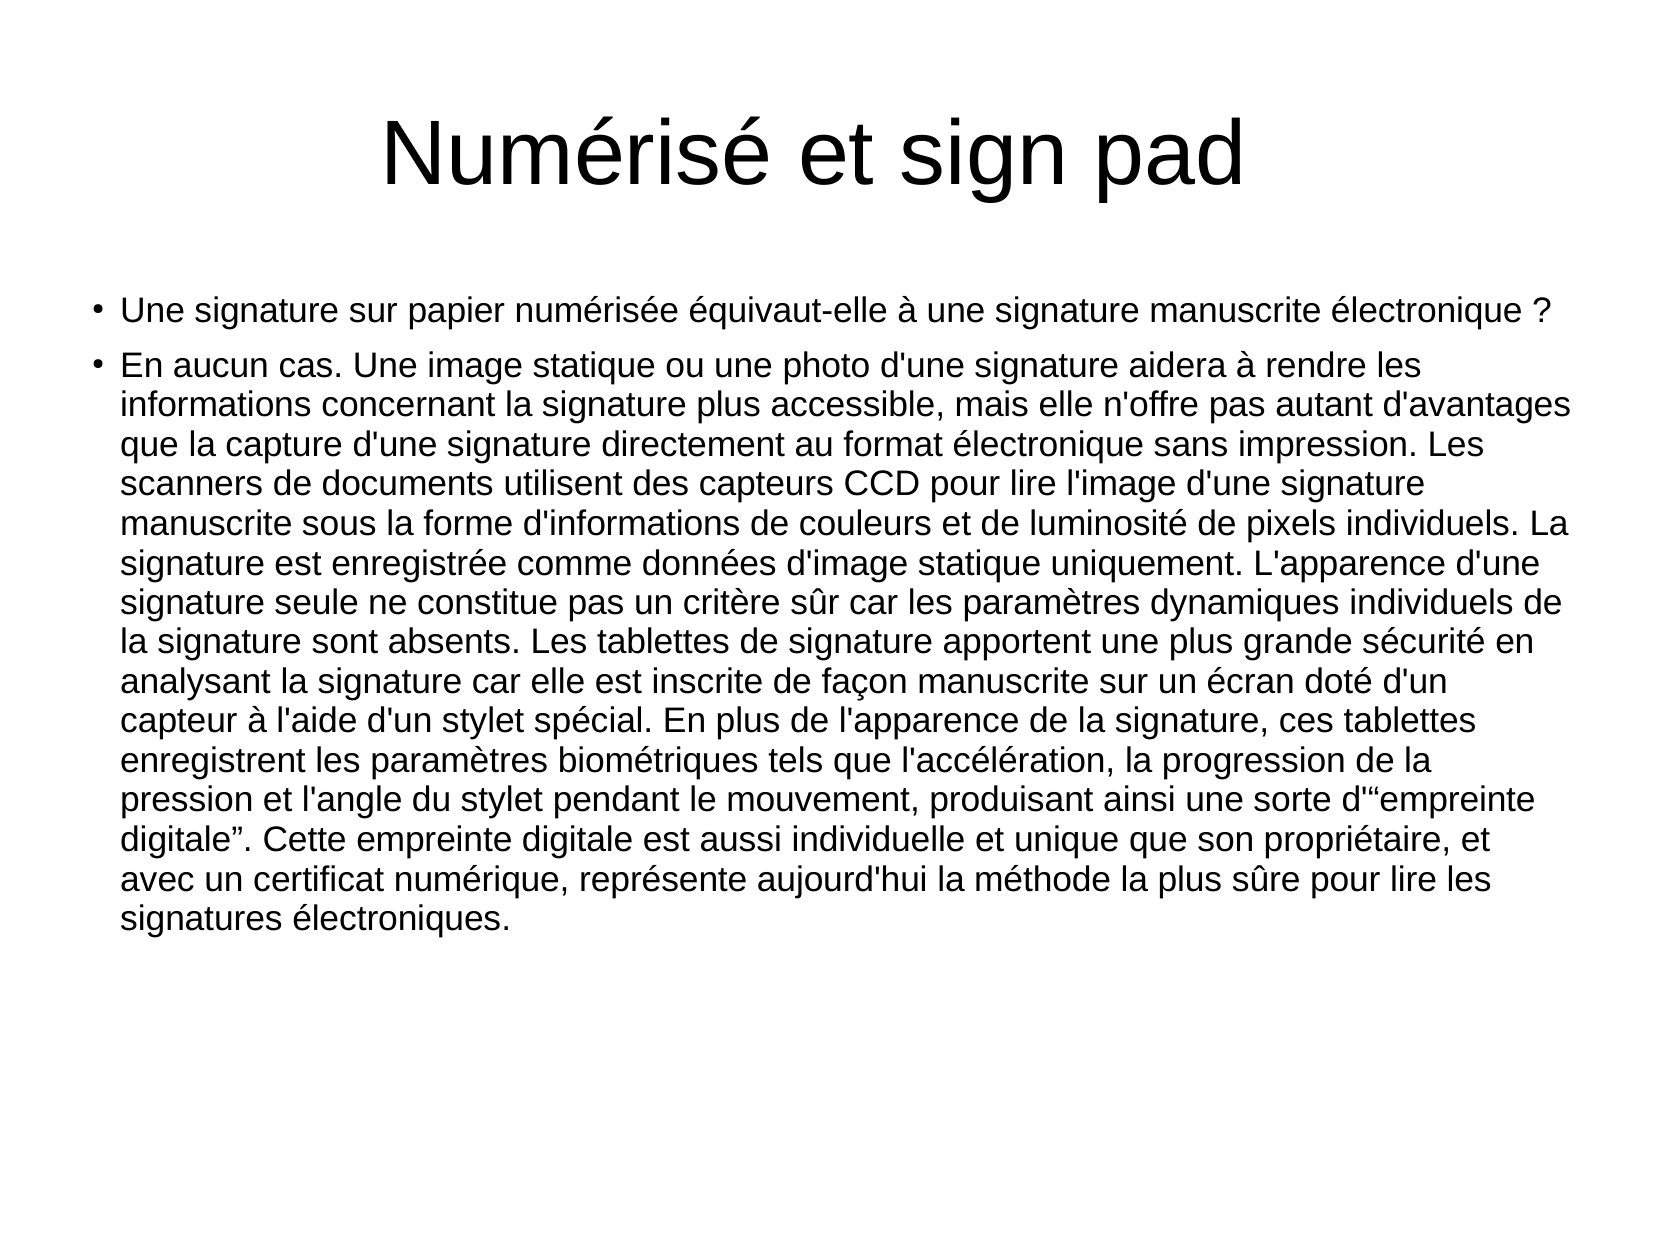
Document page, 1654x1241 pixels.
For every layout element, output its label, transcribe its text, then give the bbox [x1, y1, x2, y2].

list Une signature sur papier numérisée équivaut-elle à une signature manuscrite électronique ? En aucun cas. Une image statique ou une photo d'une signature aidera à rendre les informations concernant la signature plus accessible, mais elle n'offre pas autant d'avantages que la capture d'une signature directement au format électronique sans impression. Les scanners de documents utilisent des capteurs CCD pour lire l'image d'une signature manuscrite sous la forme d'informations de couleurs et de luminosité de pixels individuels. La signature est enregistrée comme données d'image statique uniquement. L'apparence d'une signature seule ne constitue pas un critère sûr car les paramètres dynamiques individuels de la signature sont absents. Les tablettes de signature apportent une plus grande sécurité en analysant la signature car elle est inscrite de façon manuscrite sur un écran doté d'un capteur à l'aide d'un stylet spécial. En plus de l'apparence de la signature, ces tablettes enregistrent les paramètres biométriques tels que l'accélération, la progression de la pression et l'angle du stylet pendant le mouvement, produisant ainsi une sorte d'“empreinte digitale”. Cette empreinte digitale est aussi individuelle et unique que son propriétaire, et avec un certificat numérique, représente aujourd'hui la méthode la plus sûre pour lire les signatures électroniques. [82, 290, 1571, 1010]
title Numérisé et sign pad [82, 49, 1571, 257]
